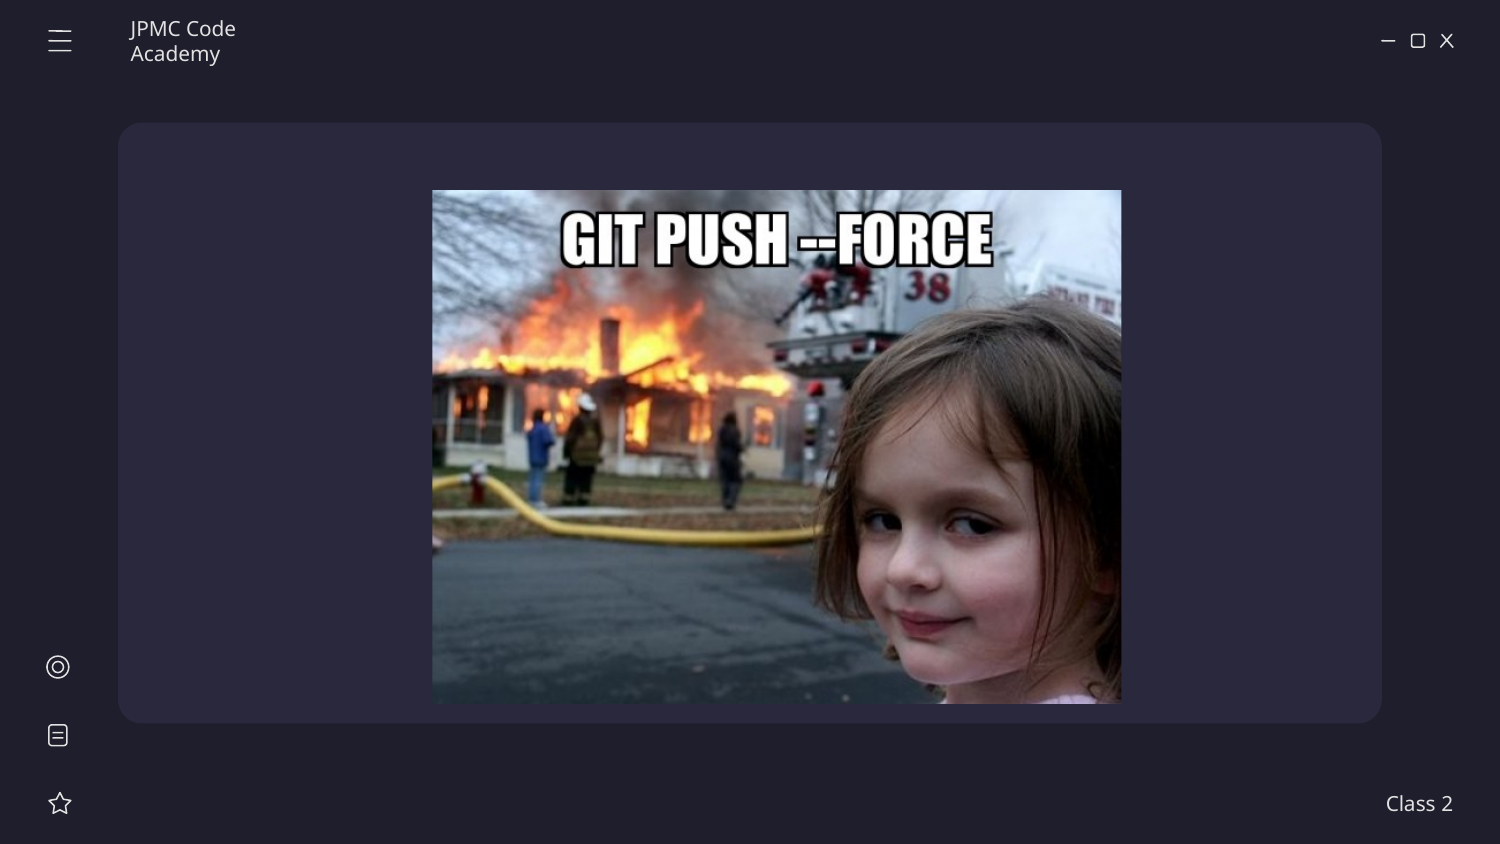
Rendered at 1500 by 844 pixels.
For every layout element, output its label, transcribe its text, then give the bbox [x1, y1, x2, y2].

subtitle Class 2 [1278, 780, 1453, 826]
subtitle JPMC Code Academy [130, 18, 306, 64]
picture [432, 190, 1122, 704]
